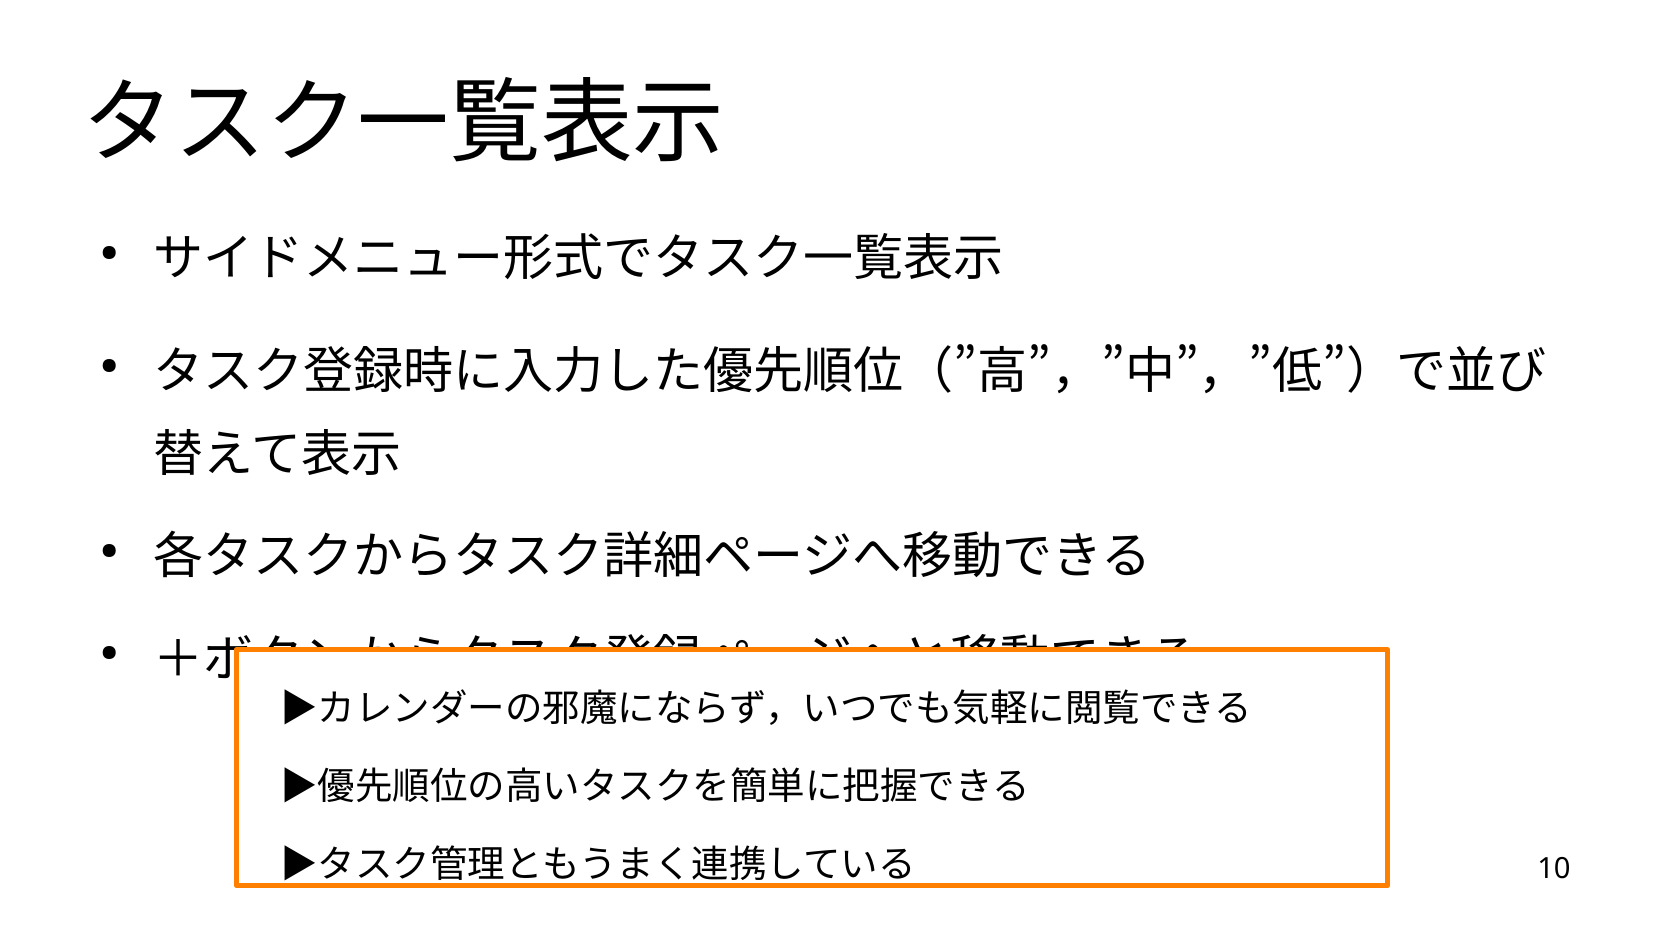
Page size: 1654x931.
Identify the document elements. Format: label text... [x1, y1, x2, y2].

text_box [626, 870, 635, 876]
list サイドメニュー形式でタスク一覧表示 タスク登録時に入力した優先順位（”高”，”中”，”低”）で並び替えて表示 各タスクからタスク詳細ページへ移動できる ＋ボタンからタスク登録ページへと移動できる [82, 217, 1571, 758]
text_box [892, 871, 900, 876]
title タスク一覧表示 [82, 37, 1571, 193]
text_box ▶カレンダーの邪魔にならず，いつでも気軽に閲覧できる ▶優先順位の高いタスクを簡単に把握できる ▶タスク管理ともうまく連携している [265, 670, 1388, 857]
text_box [236, 649, 1388, 886]
